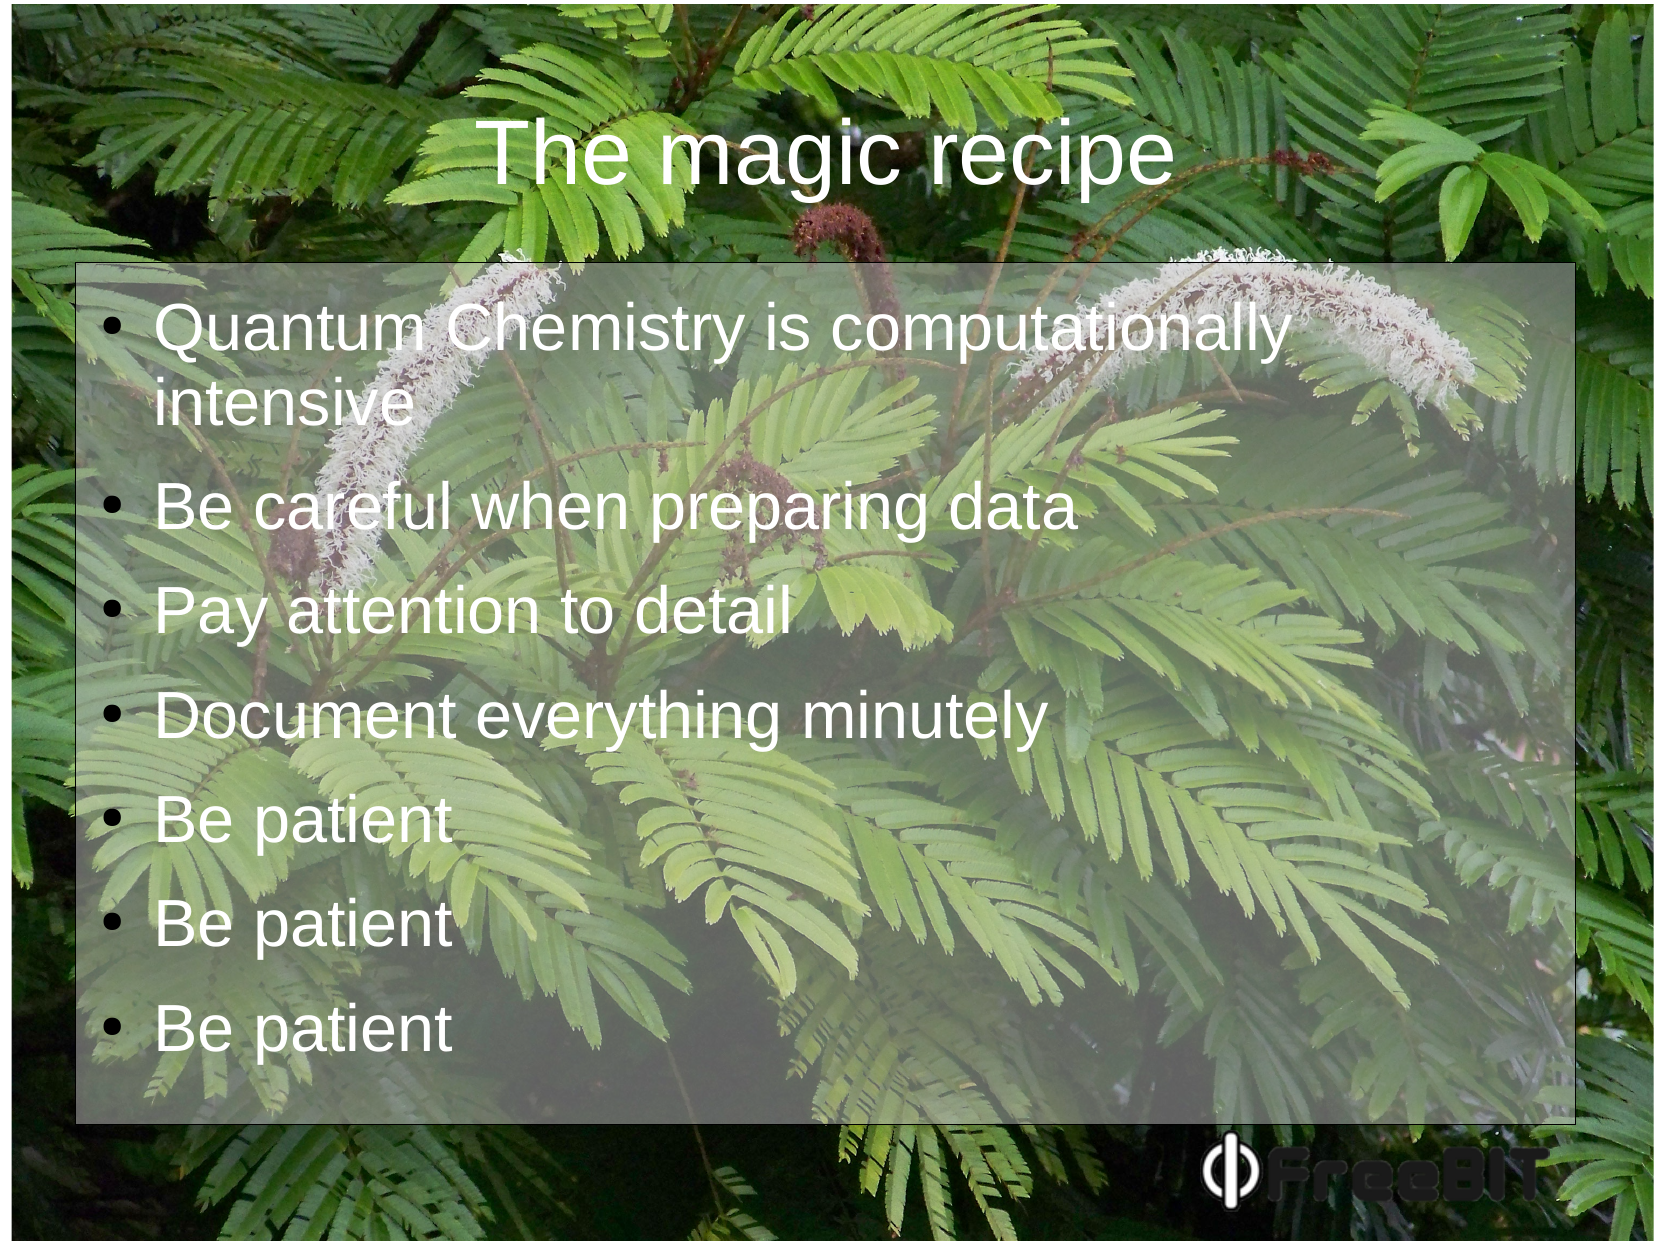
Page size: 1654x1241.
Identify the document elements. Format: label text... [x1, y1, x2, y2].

picture [11, 4, 1654, 1241]
list Quantum Chemistry is computationally intensive Be careful when preparing data Pay attention to detail Document everything minutely Be patient Be patient Be patient [82, 290, 1571, 1109]
title The magic recipe [82, 49, 1571, 257]
